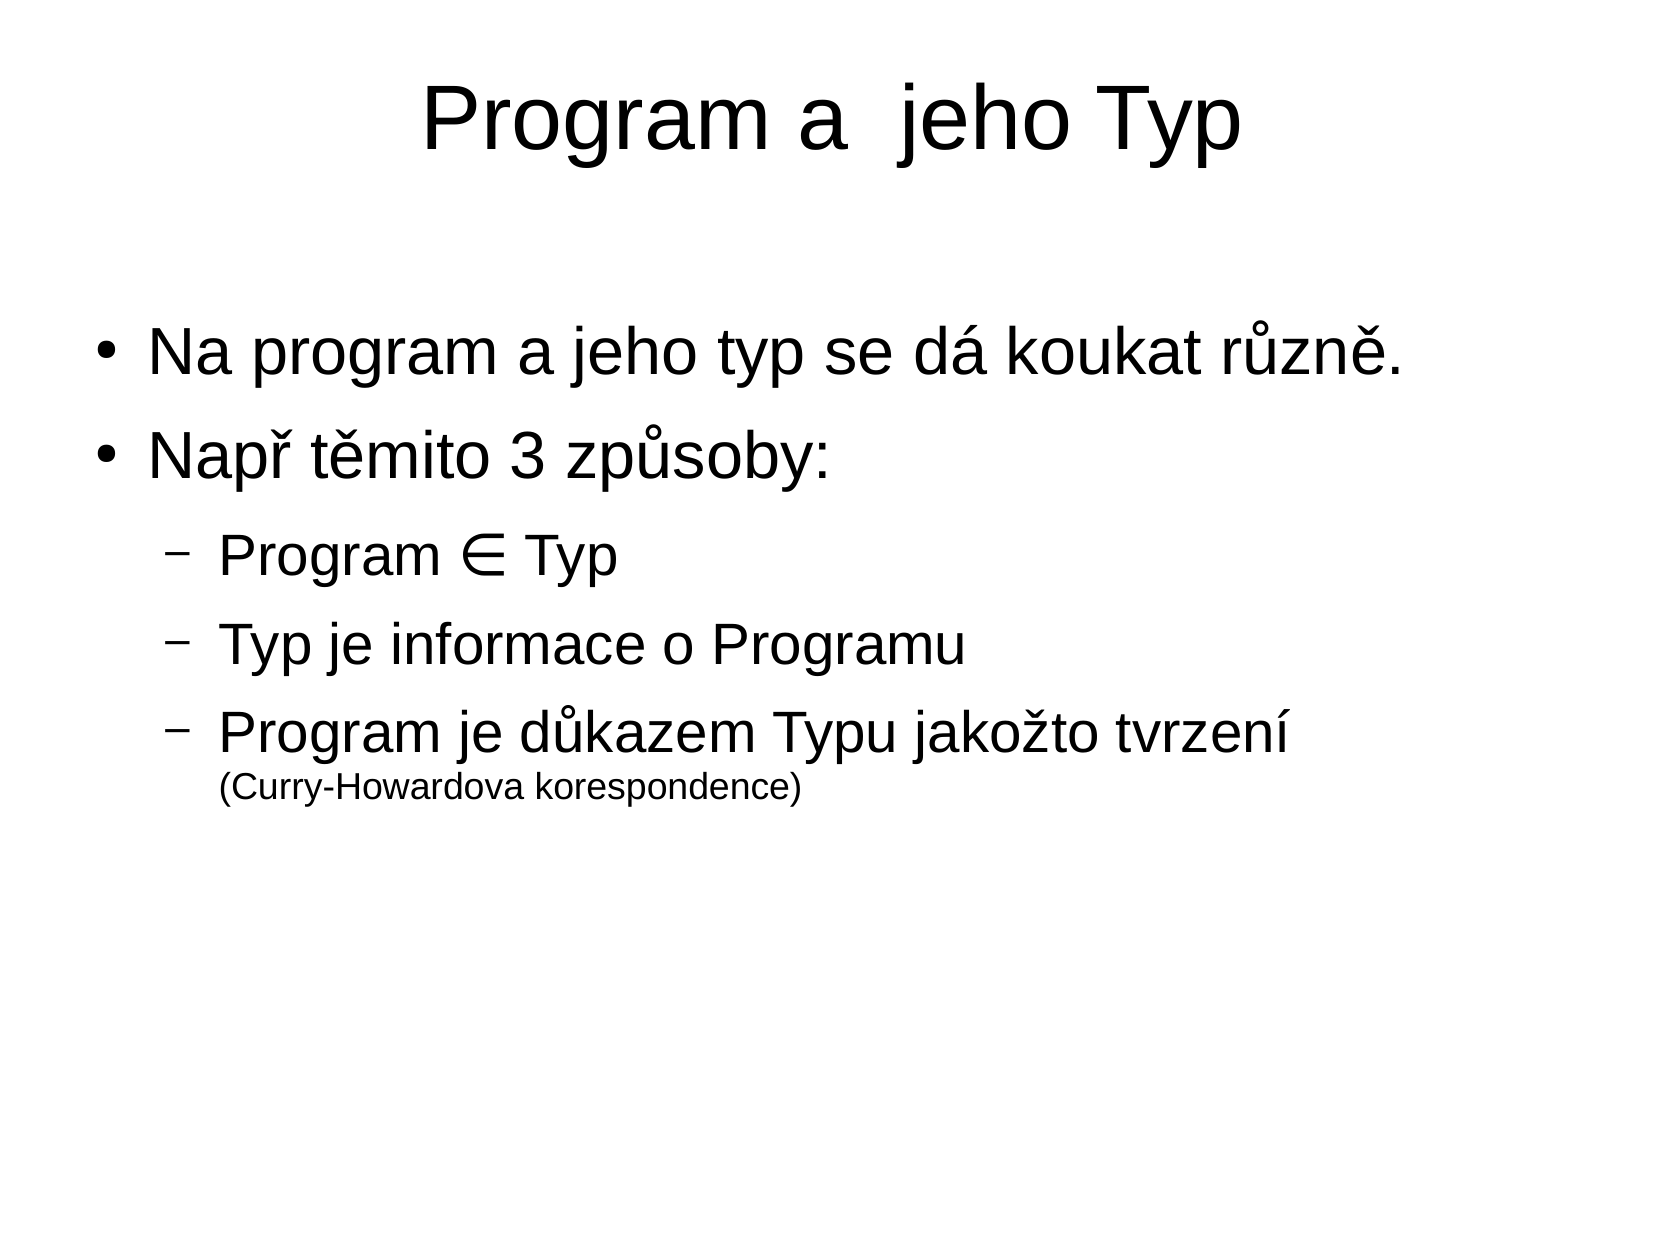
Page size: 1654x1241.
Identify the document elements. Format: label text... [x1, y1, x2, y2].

title Program a jeho Typ [88, 59, 1577, 178]
list Na program a jeho typ se dá koukat různě. Např těmito 3 způsoby: Program ∈ Typ Typ je informace o Programu Program je důkazem Typu jakožto tvrzení (Curry-Howardova korespondence) [76, 314, 1565, 1241]
